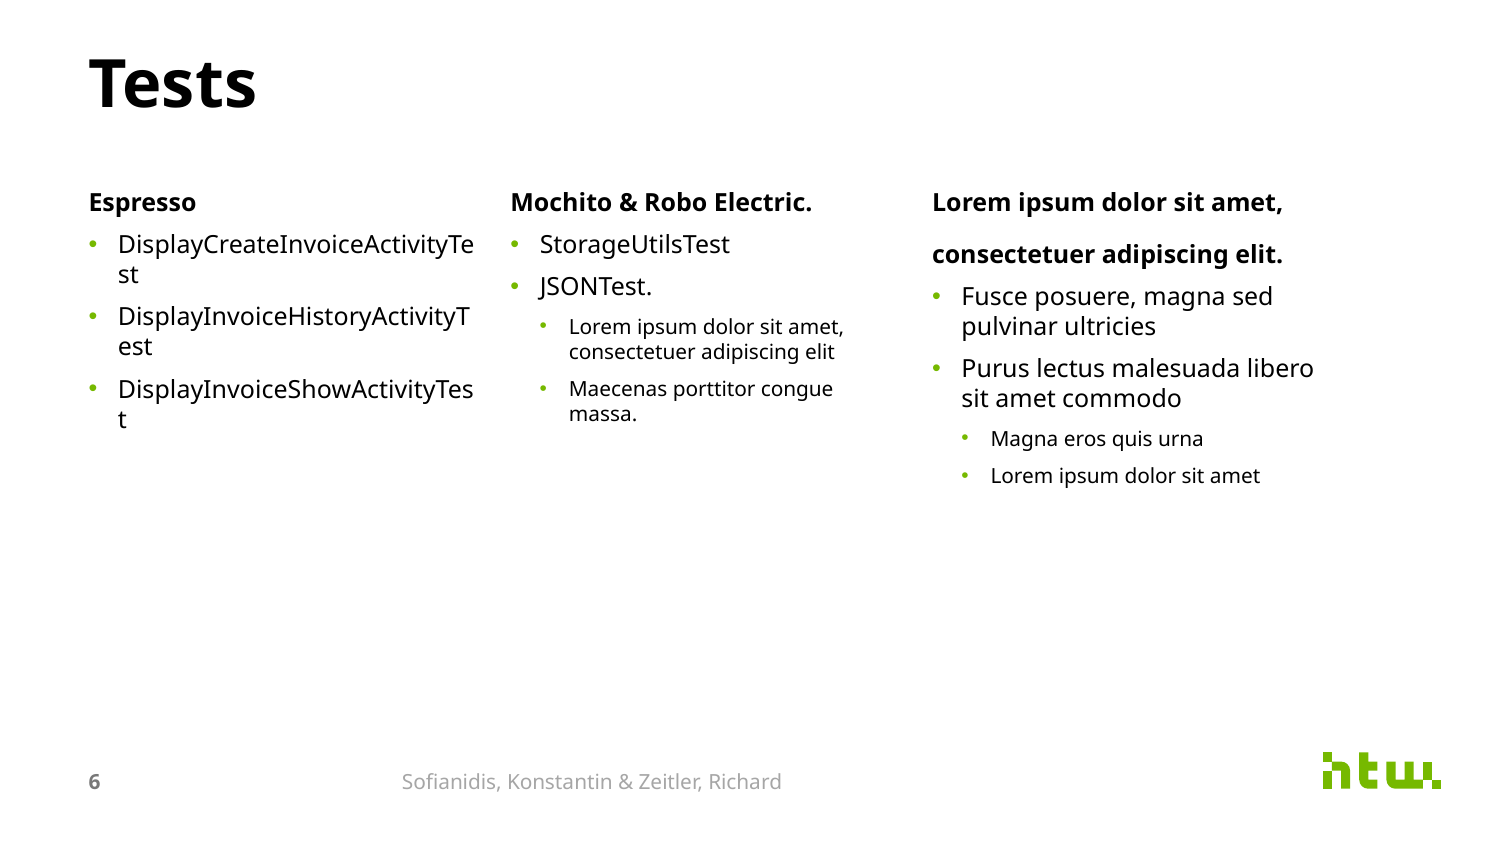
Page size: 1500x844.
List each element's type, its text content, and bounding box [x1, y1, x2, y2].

footer Sofianidis, Konstantin & Zeitler, Richard [401, 768, 1302, 799]
slide_number <Foliennummer> [88, 768, 373, 799]
list Mochito & Robo Electric. StorageUtilsTest JSONTest. Lorem ipsum dolor sit amet, consectetuer adipiscing elit Maecenas porttitor congue massa. [510, 163, 902, 725]
list Lorem ipsum dolor sit amet, consectetuer adipiscing elit. Fusce posuere, magna sed pulvinar ultricies Purus lectus malesuada libero sit amet commodo Magna eros quis urna Lorem ipsum dolor sit amet [932, 163, 1323, 725]
title Tests [88, 50, 1323, 123]
list Espresso DisplayCreateInvoiceActivityTest DisplayInvoiceHistoryActivityTest DisplayInvoiceShowActivityTest [88, 163, 480, 725]
